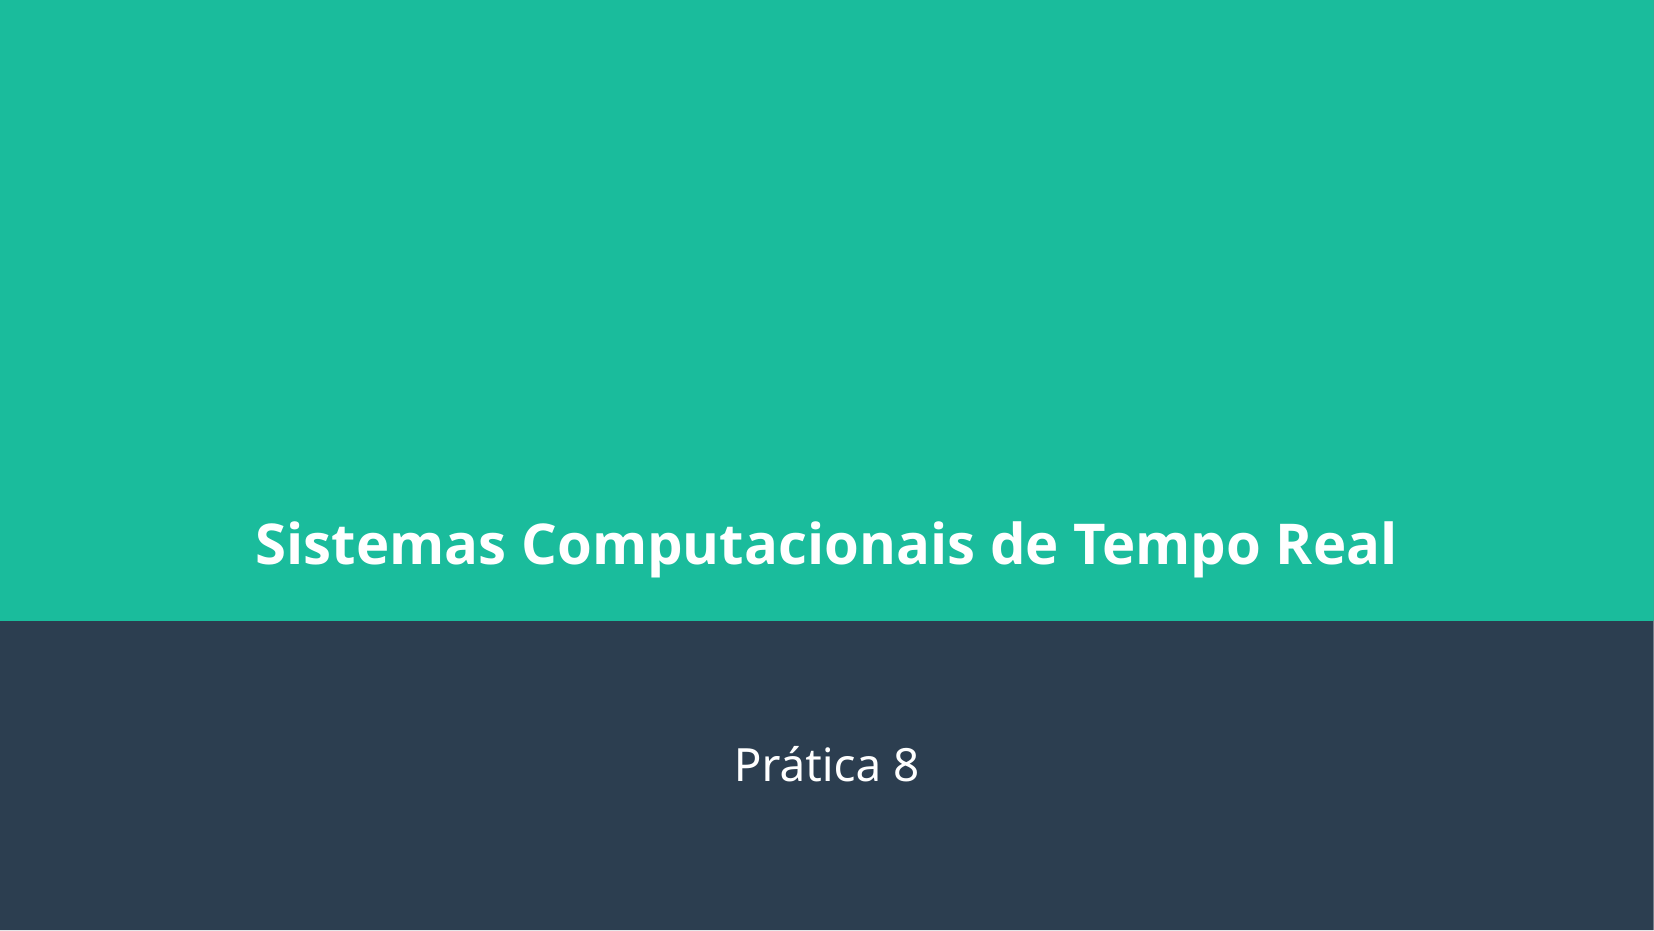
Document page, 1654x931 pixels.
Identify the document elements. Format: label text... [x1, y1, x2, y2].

subtitle Prática 8 [59, 642, 1595, 886]
title Sistemas Computacionais de Tempo Real [59, 465, 1595, 583]
